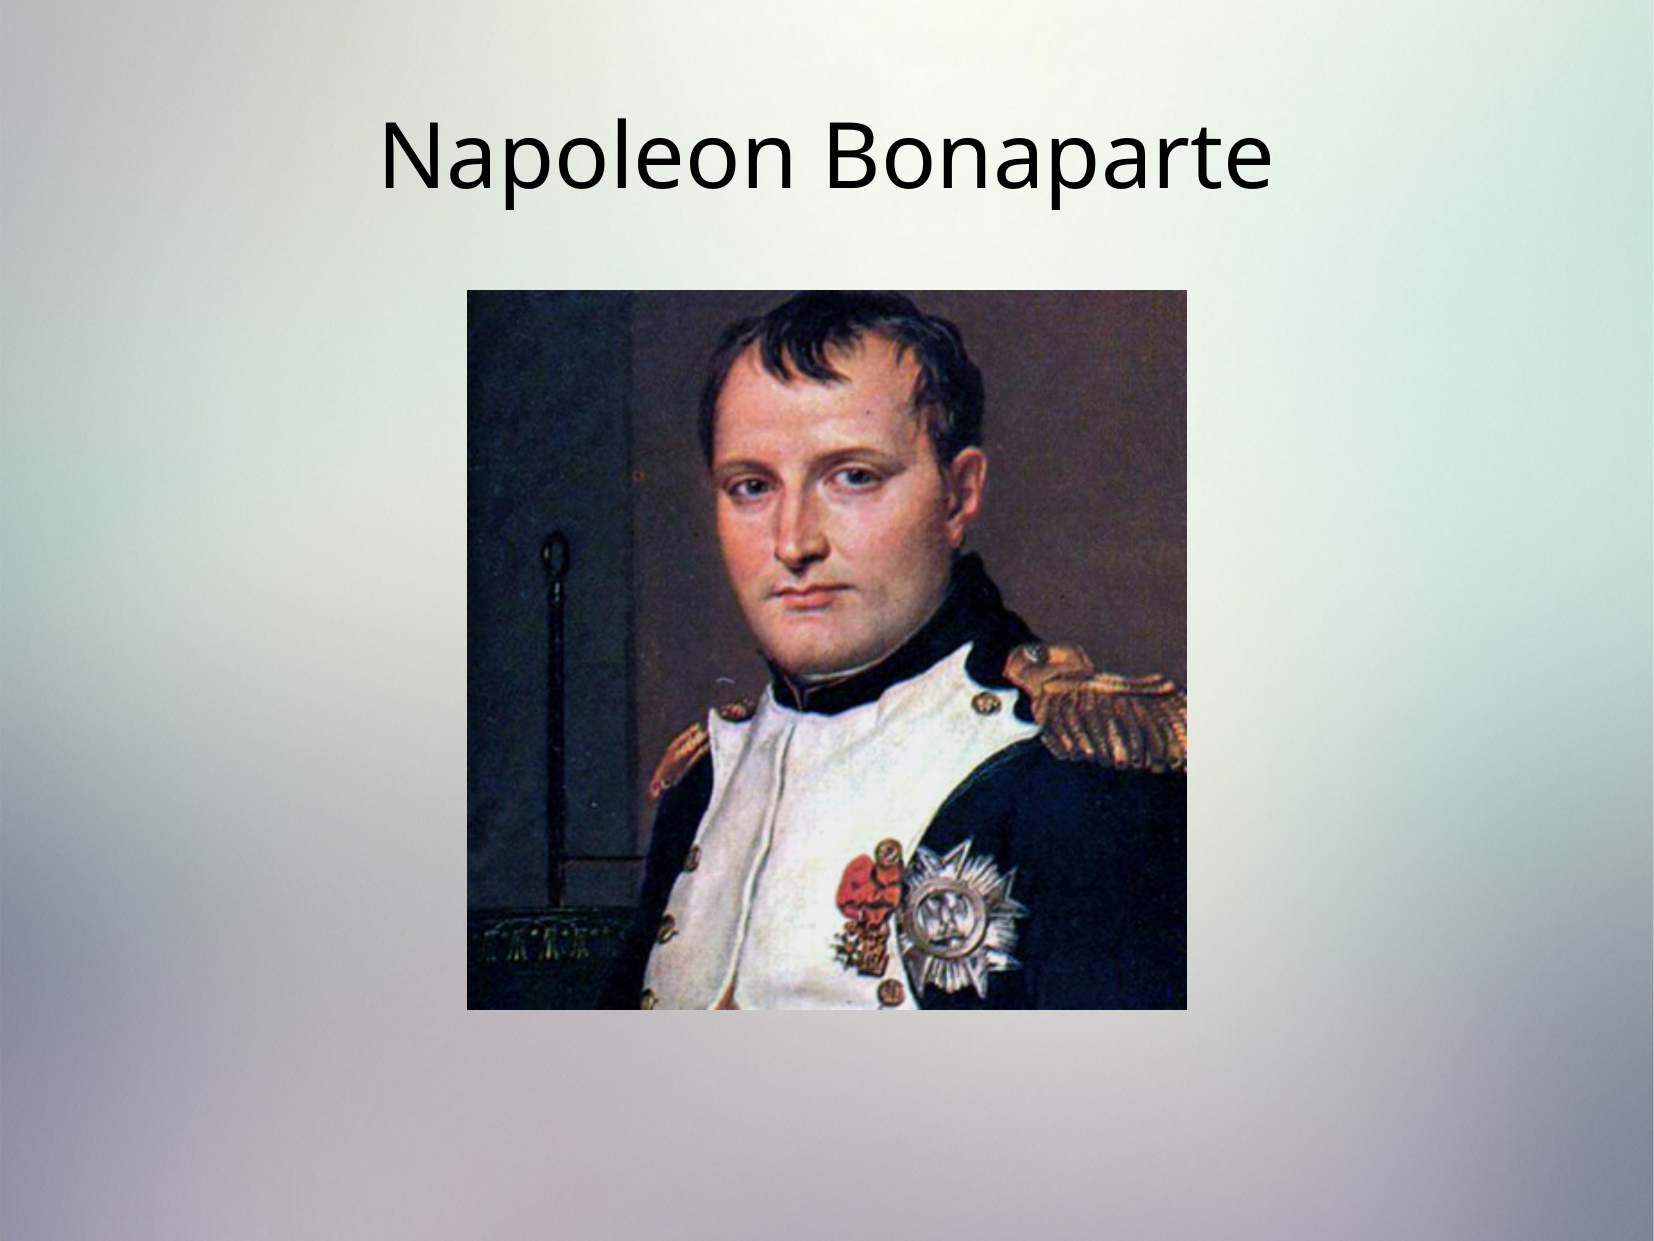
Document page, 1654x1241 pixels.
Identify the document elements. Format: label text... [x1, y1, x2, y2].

picture [0, 0, 1654, 1241]
title Napoleon Bonaparte [82, 49, 1571, 257]
